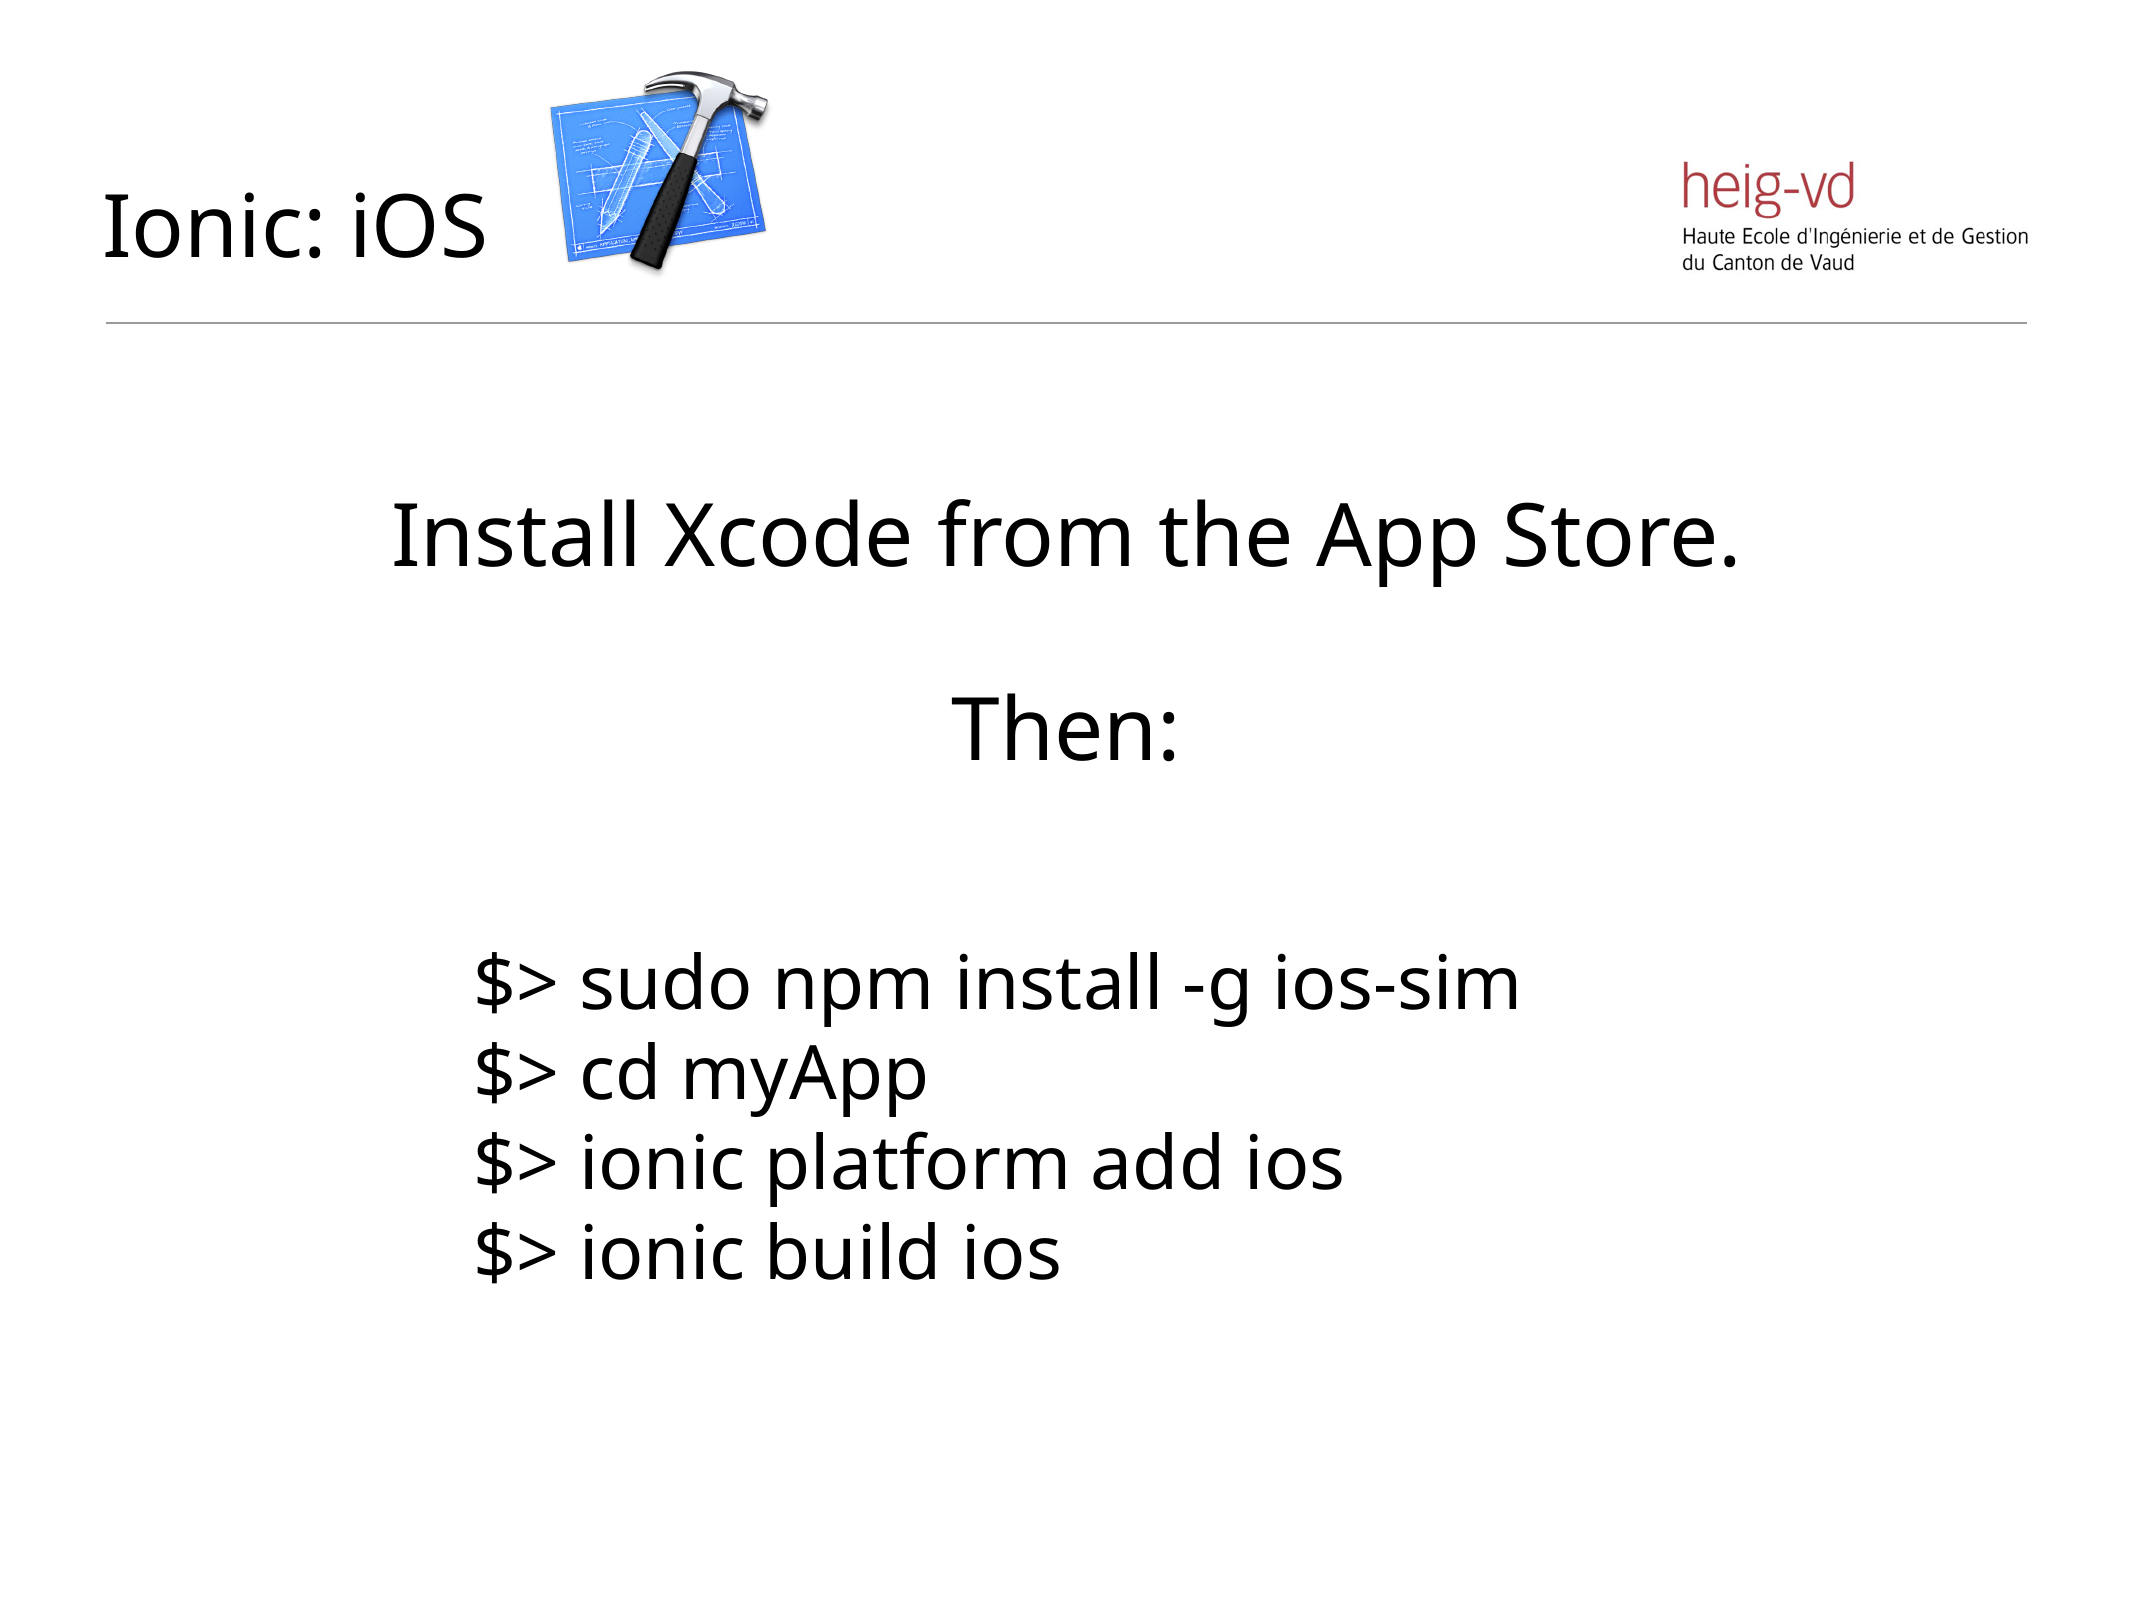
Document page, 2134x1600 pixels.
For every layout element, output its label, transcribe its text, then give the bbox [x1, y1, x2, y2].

title Ionic: iOS [773, 54, 2040, 284]
title Ionic: iOS [93, 54, 543, 284]
text_box Then: [943, 664, 1190, 787]
text_box $> sudo npm install -g ios-sim $> cd myApp $> ionic platform add ios $> ionic build ios [465, 926, 1533, 1304]
text_box Install Xcode from the App Store. [382, 470, 1751, 593]
picture [543, 54, 773, 284]
